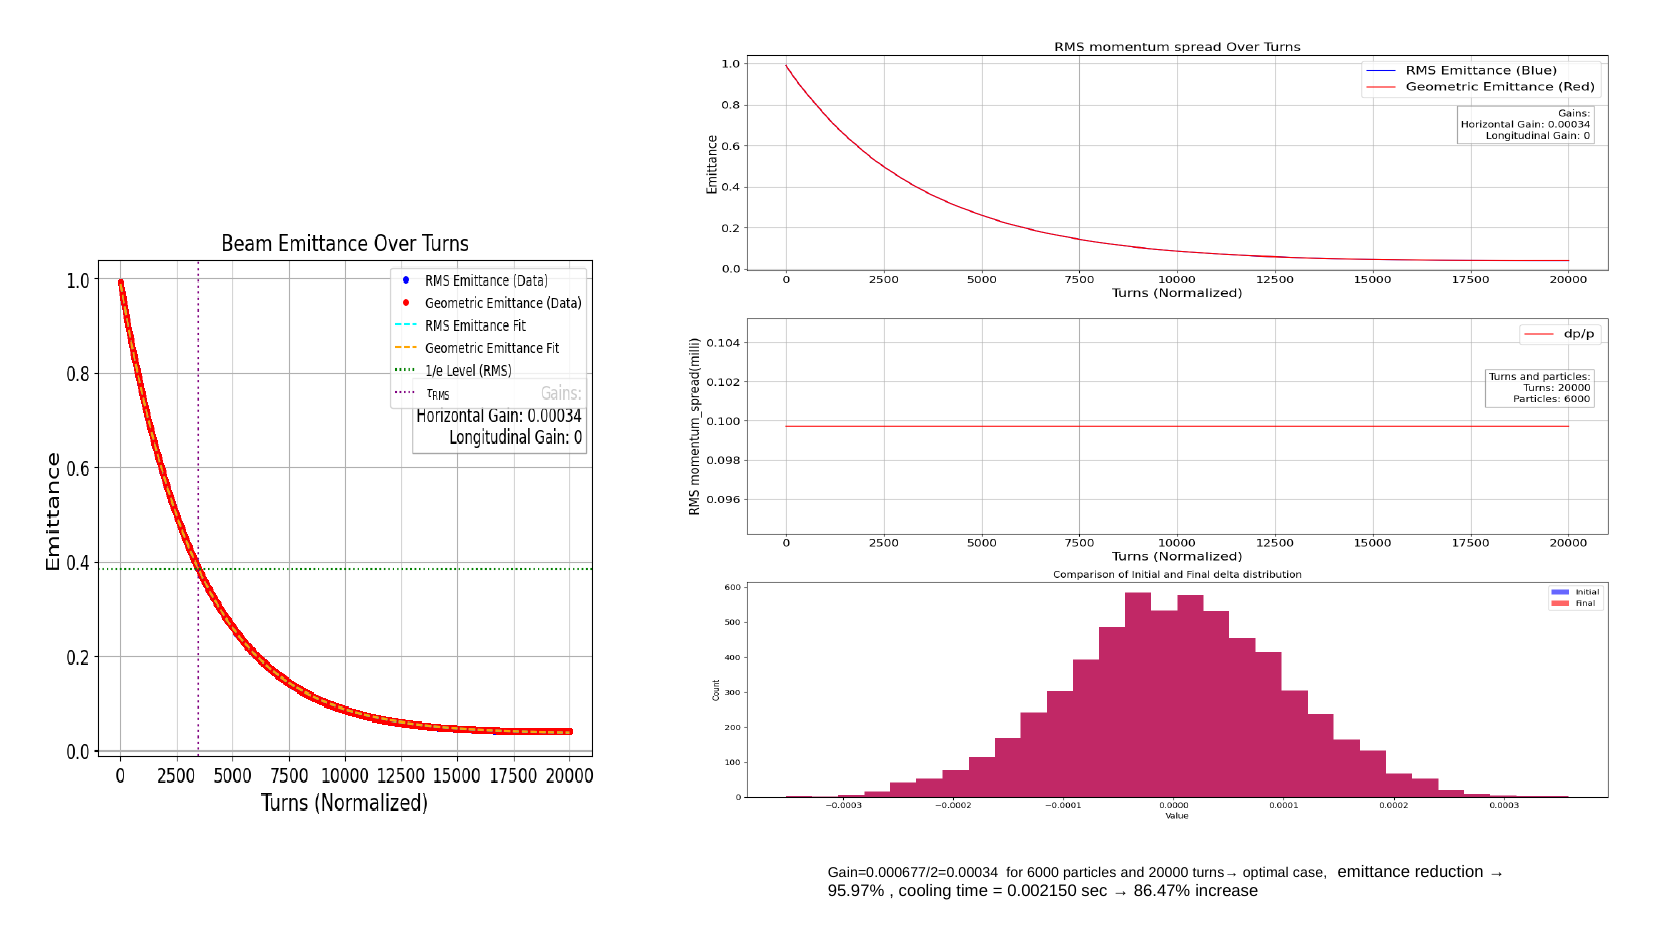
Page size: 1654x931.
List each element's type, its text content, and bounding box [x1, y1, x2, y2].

list Gain=0.000677/2=0.00034 for 6000 particles and 20000 turns→ optimal case, emittance reduction → 95.97% , cooling time = 0.002150 sec → 86.47% increase [787, 862, 1538, 901]
picture [37, 224, 601, 826]
picture [683, 37, 1613, 826]
